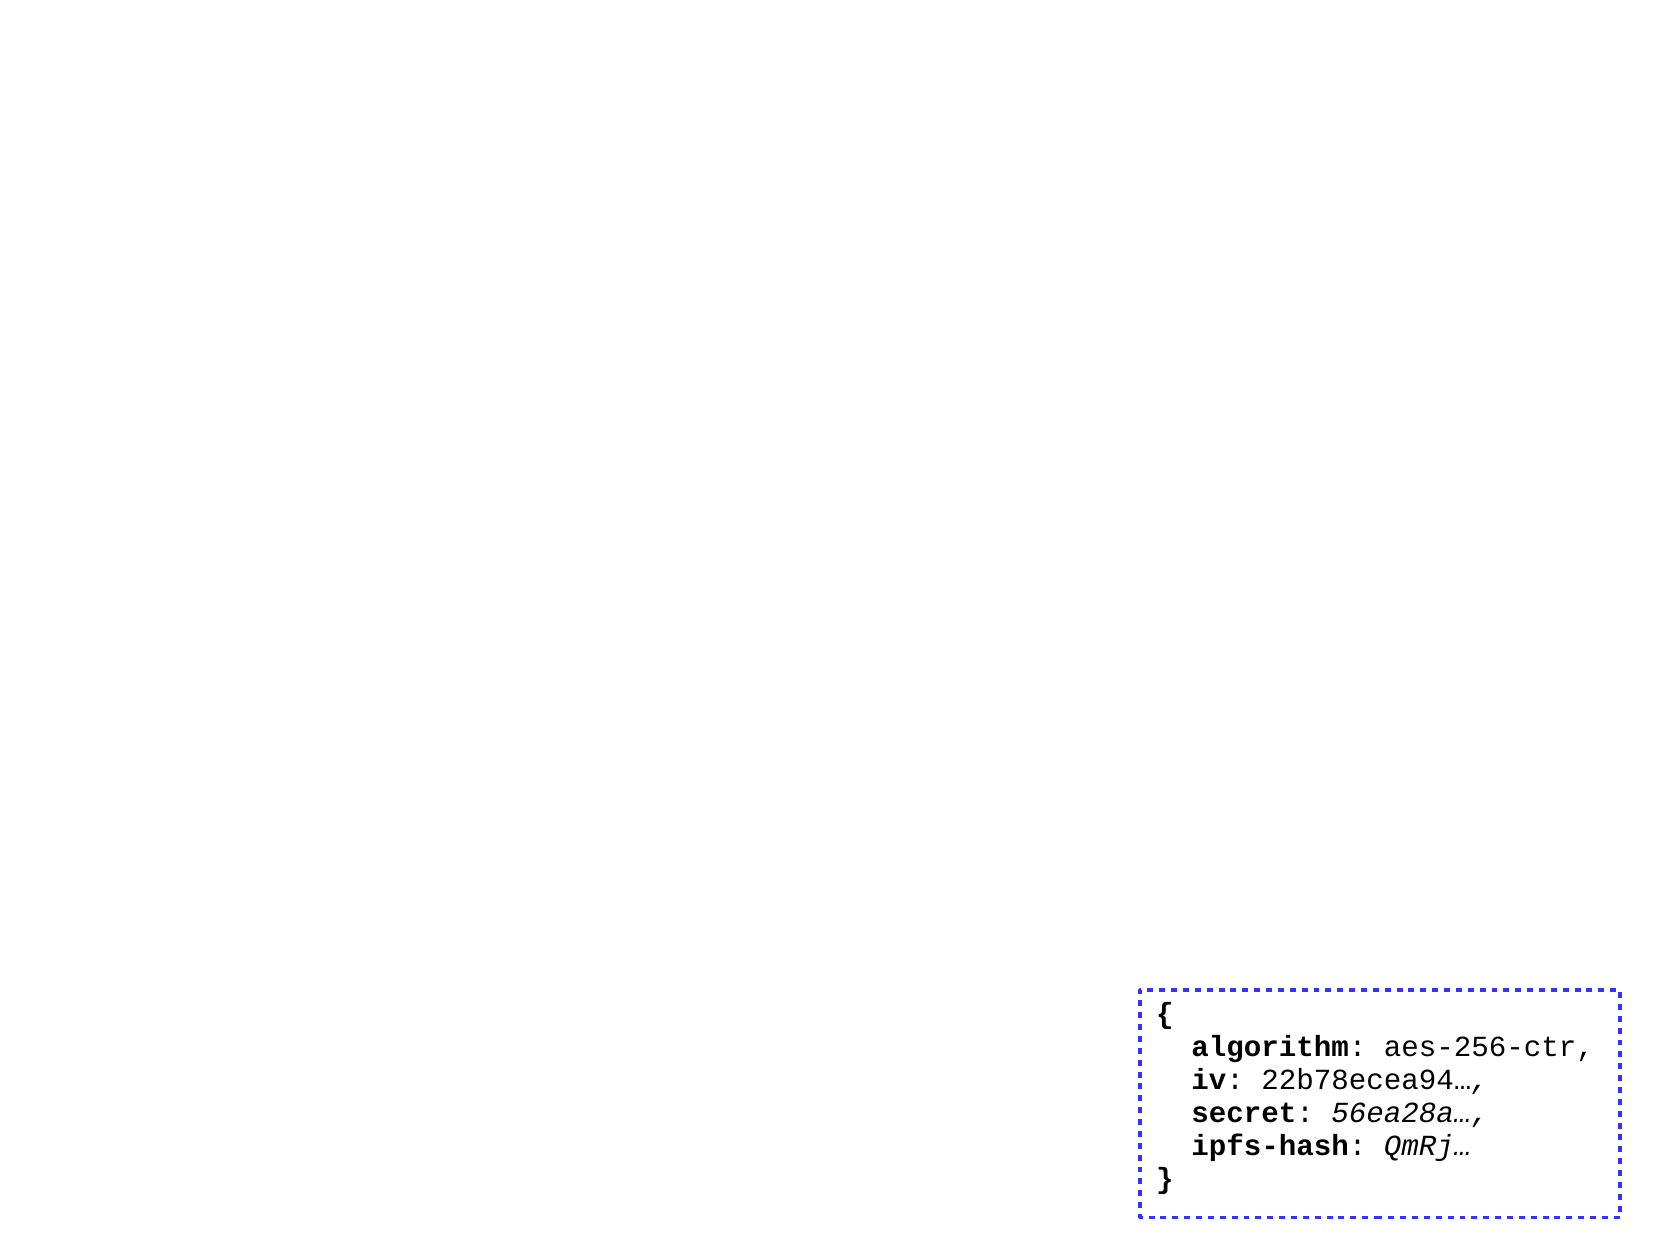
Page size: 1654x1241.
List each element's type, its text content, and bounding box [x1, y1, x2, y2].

text_box { algorithm: aes-256-ctr, iv: 22b78ecea94…, secret: 56ea28a…, ipfs-hash: QmRj… } [1140, 990, 1621, 1218]
